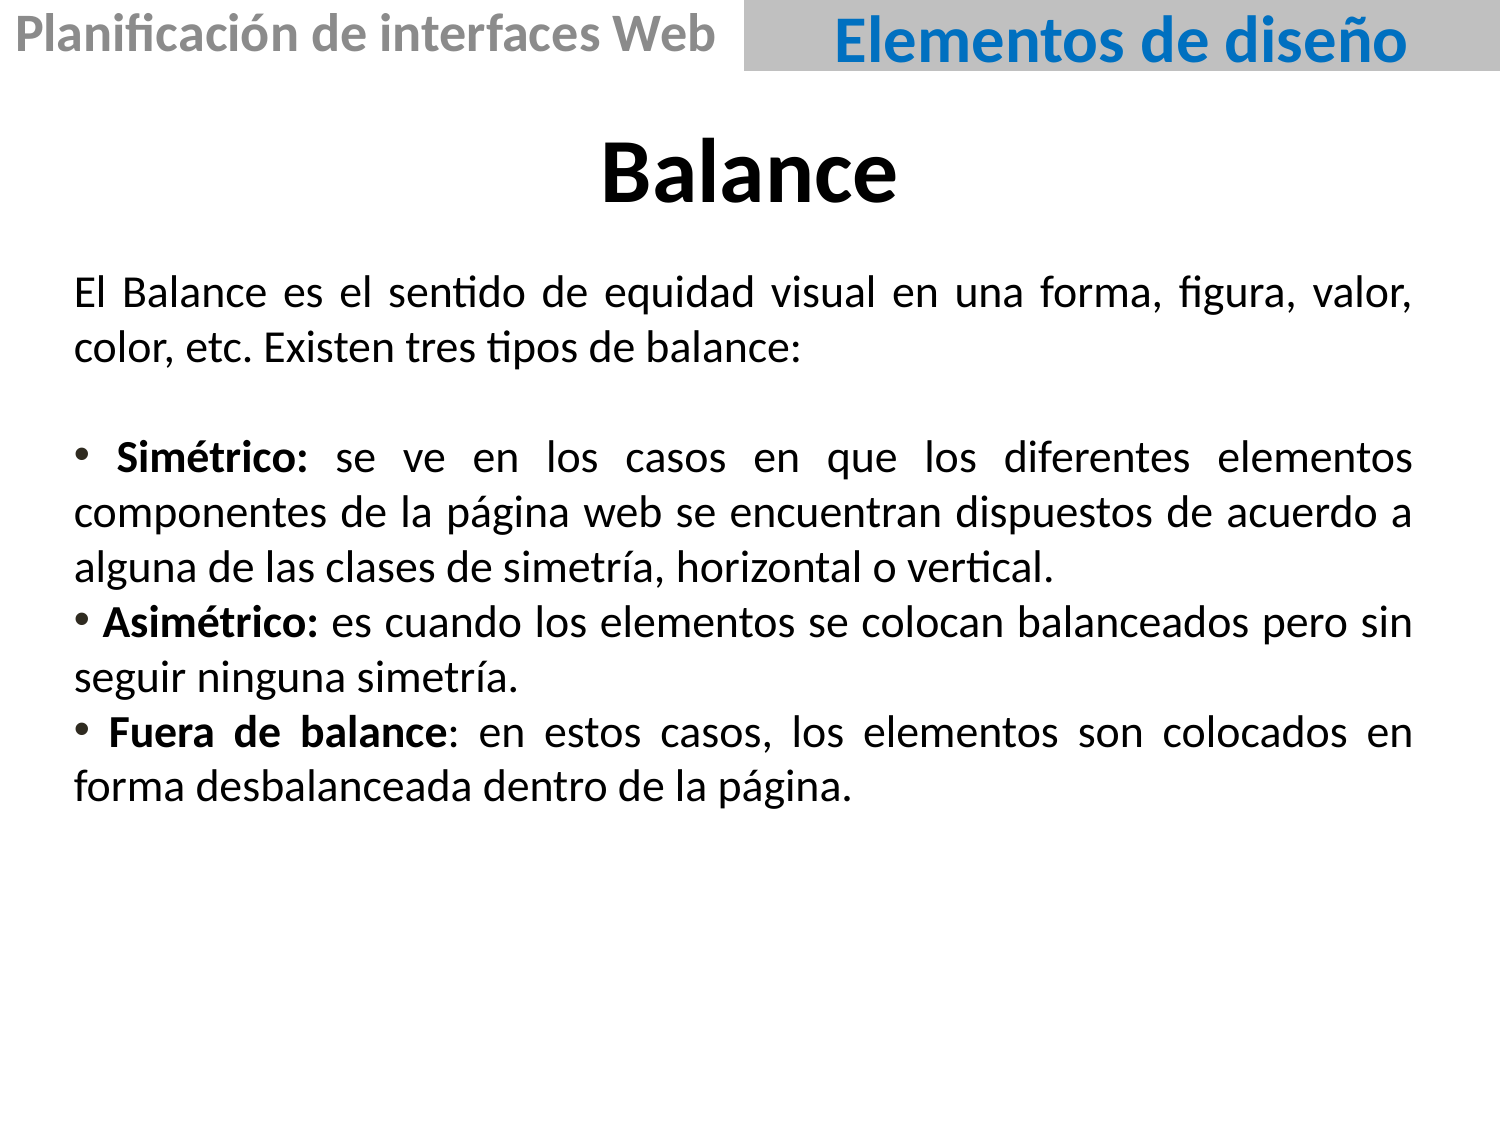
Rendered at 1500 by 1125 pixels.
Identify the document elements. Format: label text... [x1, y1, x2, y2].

title Elementos de diseño [744, 0, 1500, 71]
text_box El Balance es el sentido de equidad visual en una forma, figura, valor, color, etc. Existen tres tipos de balance: Simétrico: se ve en los casos en que los diferentes elementos componentes de la página web se encuentran dispuestos de acuerdo a alguna de las clases de simetría, horizontal o vertical. Asimétrico: es cuando los elementos se colocan balanceados pero sin seguir ninguna simetría. Fuera de balance: en estos casos, los elementos son colocados en forma desbalanceada dentro de la página. [59, 253, 1430, 845]
title Planificación de interfaces Web [0, 0, 744, 60]
title Balance [0, 124, 1500, 207]
